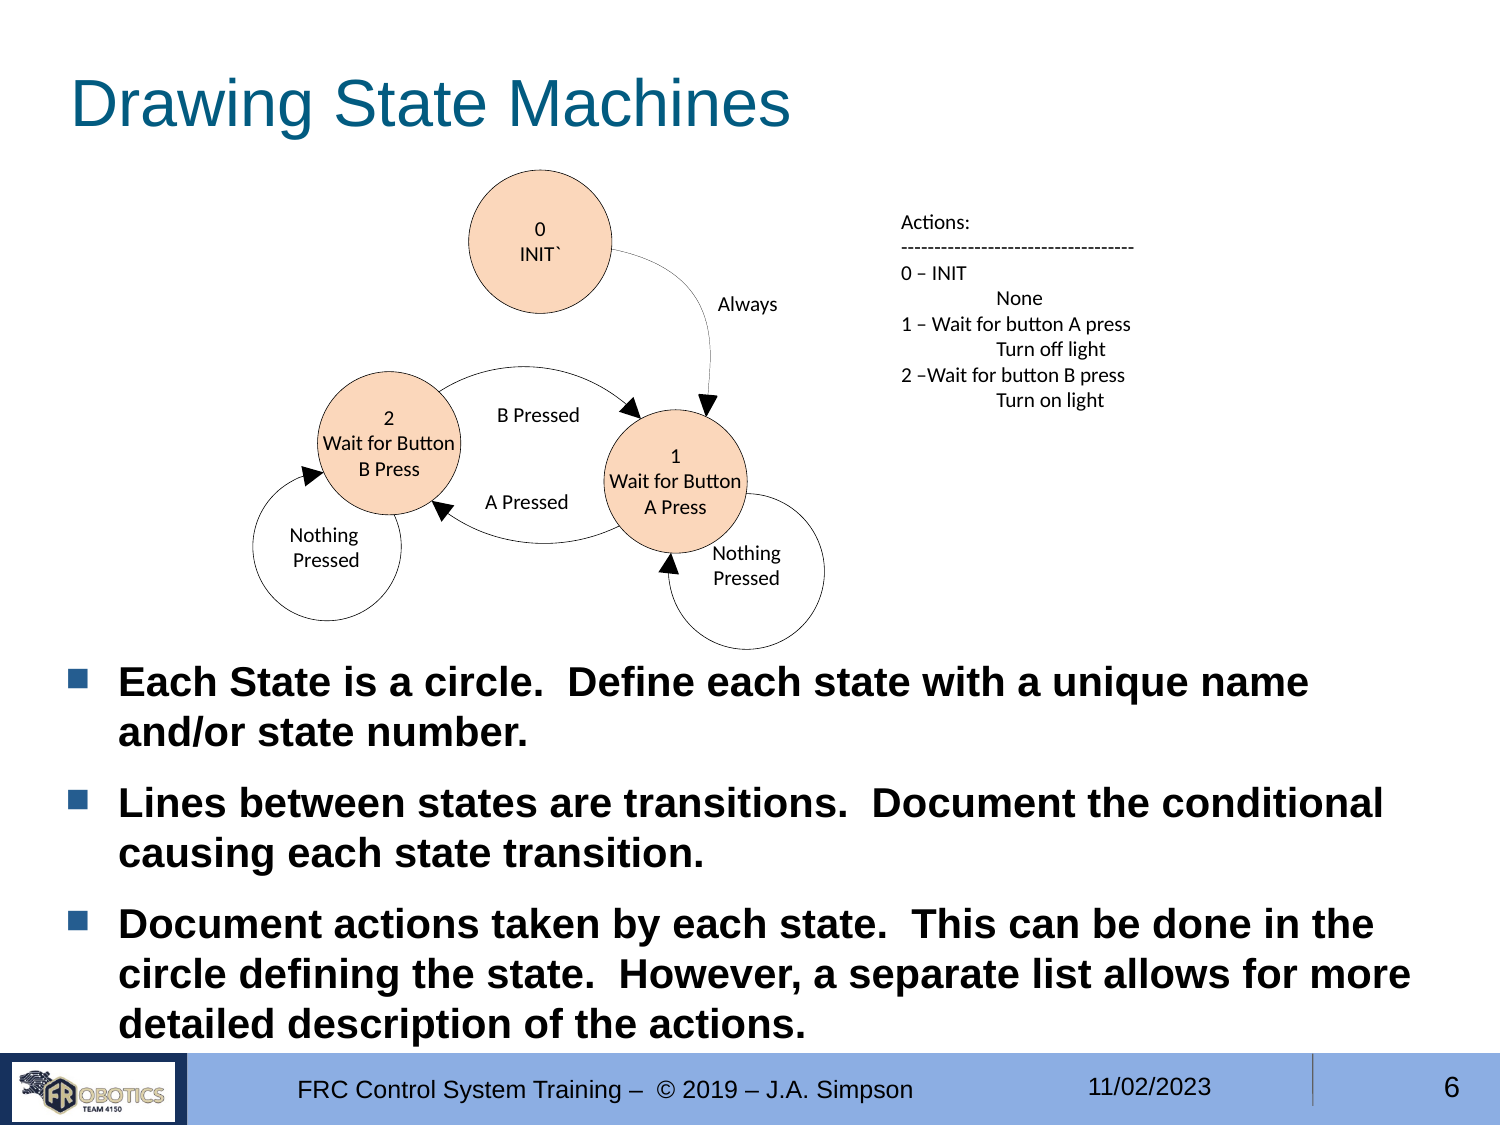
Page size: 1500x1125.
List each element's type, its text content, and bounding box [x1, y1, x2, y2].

title Drawing State Machines [55, 52, 1443, 148]
slide_number 11/02/2023 [1012, 1071, 1288, 1100]
slide_number <number> [1337, 1072, 1475, 1100]
list Each State is a circle. Define each state with a unique name and/or state number. Lines between states are transitions. Document the conditional causing each state transition. Document actions taken by each state. This can be done in the circle defining the state. However, a separate list allows for more detailed description of the actions. [55, 647, 1456, 973]
picture [183, 169, 1301, 650]
footer FRC Control System Training – © 2019 – J.A. Simpson [225, 1074, 988, 1103]
picture [12, 1062, 175, 1122]
